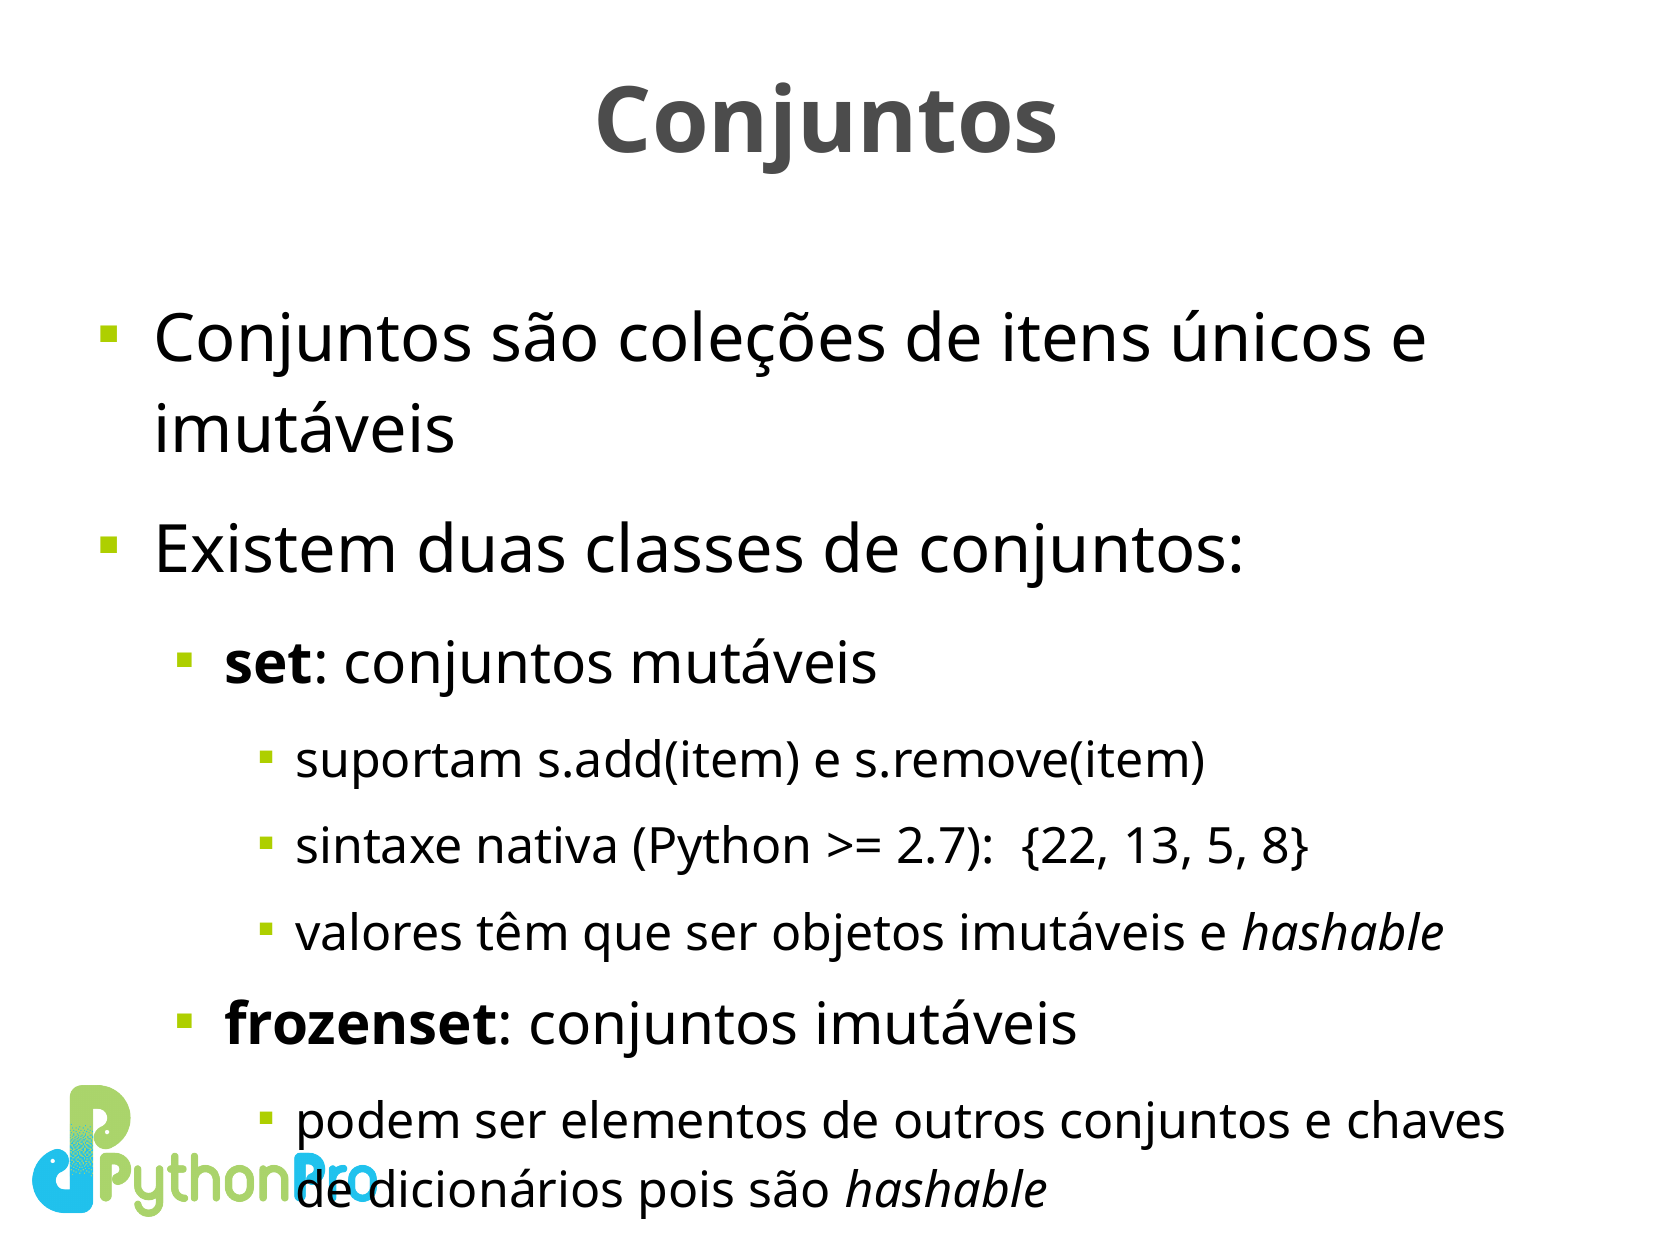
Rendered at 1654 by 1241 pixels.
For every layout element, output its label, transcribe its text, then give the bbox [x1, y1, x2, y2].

picture [32, 1085, 377, 1217]
list Conjuntos são coleções de itens únicos e imutáveis Existem duas classes de conjuntos: set: conjuntos mutáveis suportam s.add(item) e s.remove(item) sintaxe nativa (Python >= 2.7): {22, 13, 5, 8} valores têm que ser objetos imutáveis e hashable frozenset: conjuntos imutáveis podem ser elementos de outros conjuntos e chaves de dicionários pois são hashable [82, 290, 1571, 1109]
title Conjuntos [82, 13, 1571, 222]
picture [363, 1114, 377, 1135]
